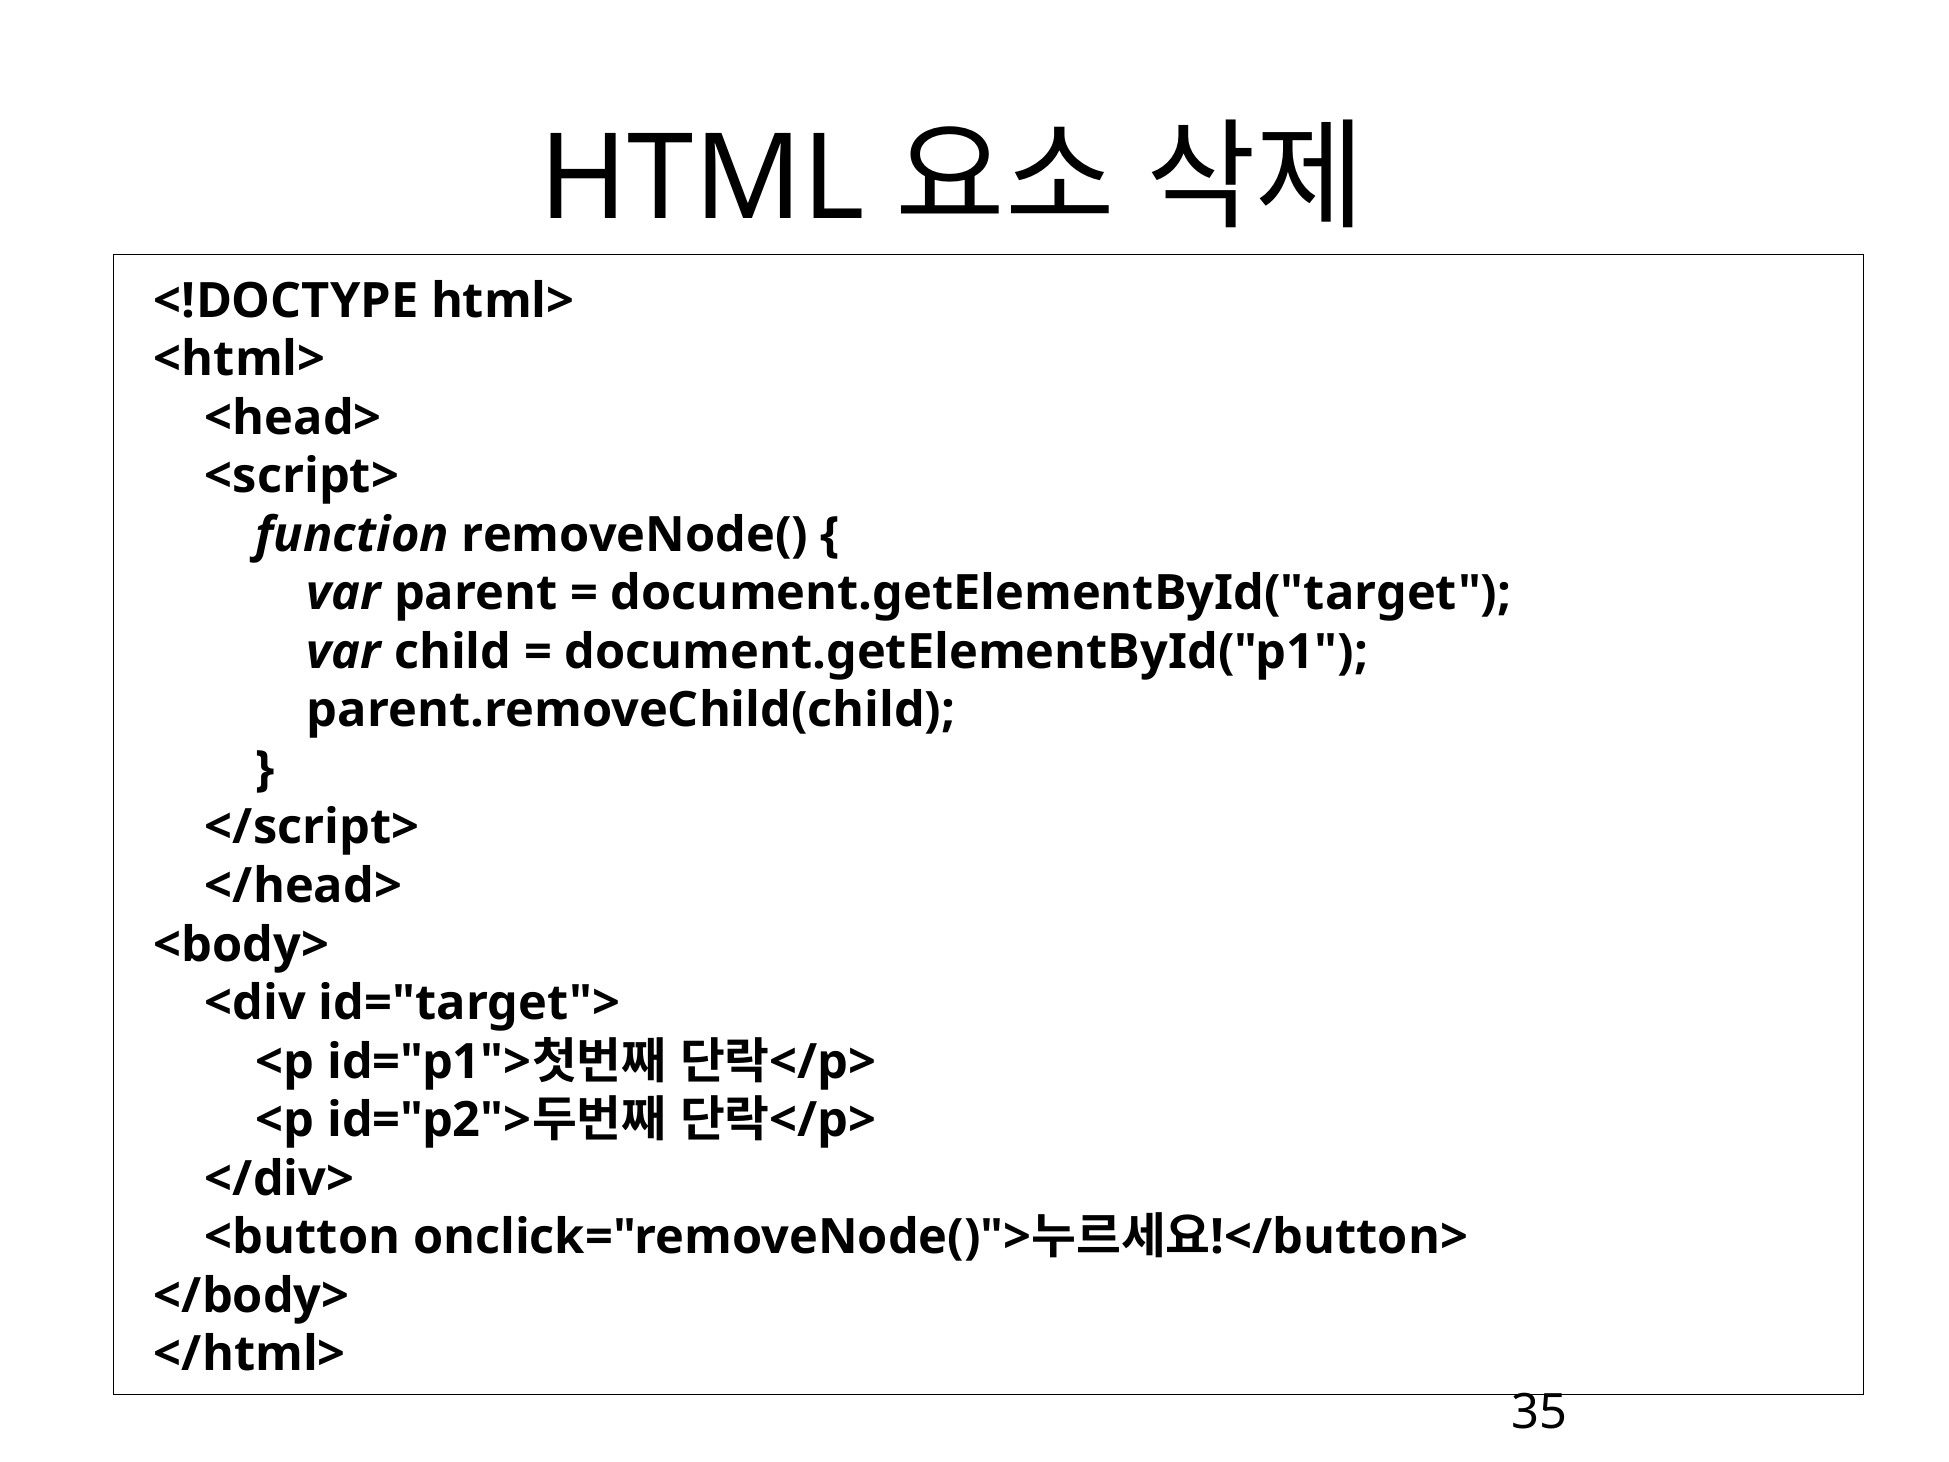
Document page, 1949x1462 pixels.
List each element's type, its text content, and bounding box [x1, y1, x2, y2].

slide_number <숫자> [1496, 1372, 1899, 1462]
text_box <!DOCTYPE html> <html> <head> <script> function removeNode() { var parent = document.getElementById("target"); var child = document.getElementById("p1"); parent.removeChild(child); } </script> </head> <body> <div id="target"> <p id="p1">첫번째 단락</p> <p id="p2">두번째 단락</p> </div> <button onclick="removeNode()">누르세요!</button> </body> </html> [113, 254, 1864, 1395]
title HTML 요소 삭제 [156, 92, 1749, 254]
